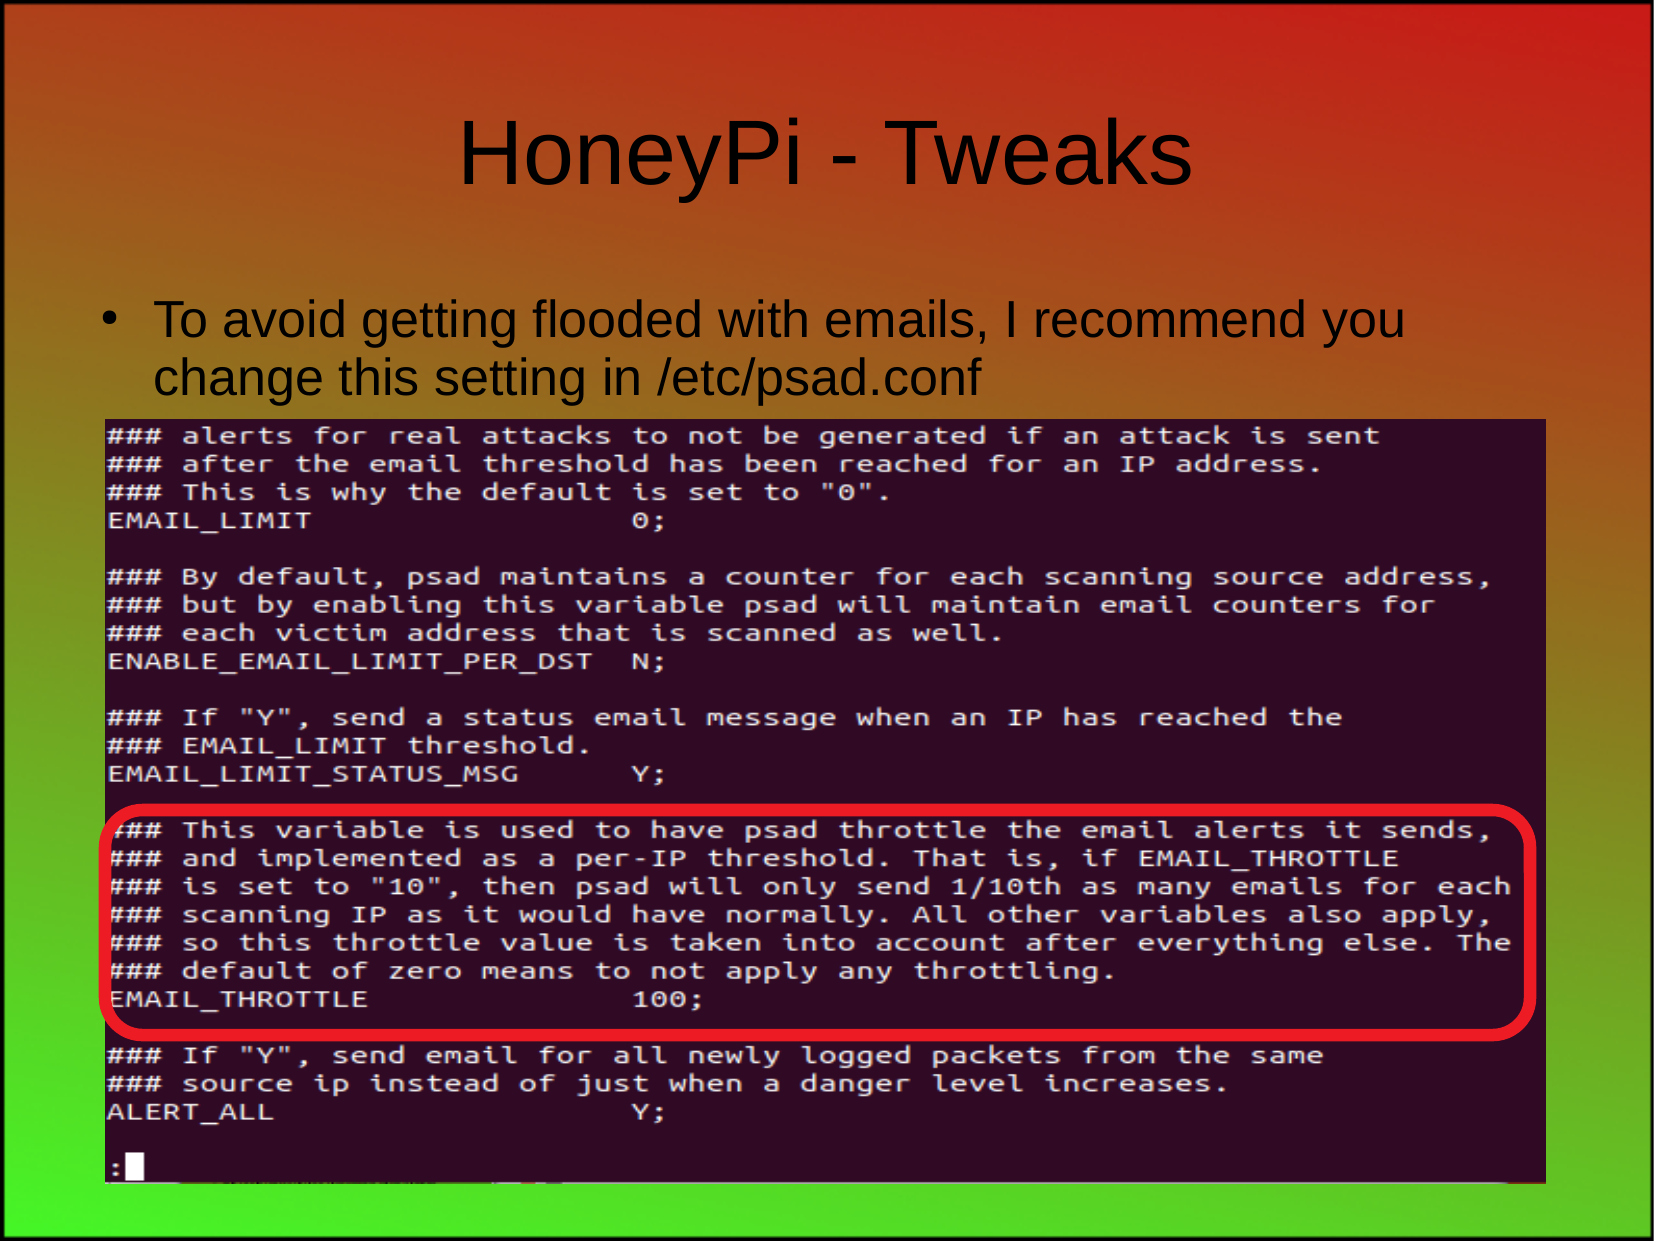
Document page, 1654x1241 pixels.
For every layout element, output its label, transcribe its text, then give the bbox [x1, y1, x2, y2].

list To avoid getting flooded with emails, I recommend you change this setting in /etc/psad.conf [82, 290, 1571, 1010]
title HoneyPi - Tweaks [82, 49, 1571, 257]
picture [0, 0, 1654, 1241]
